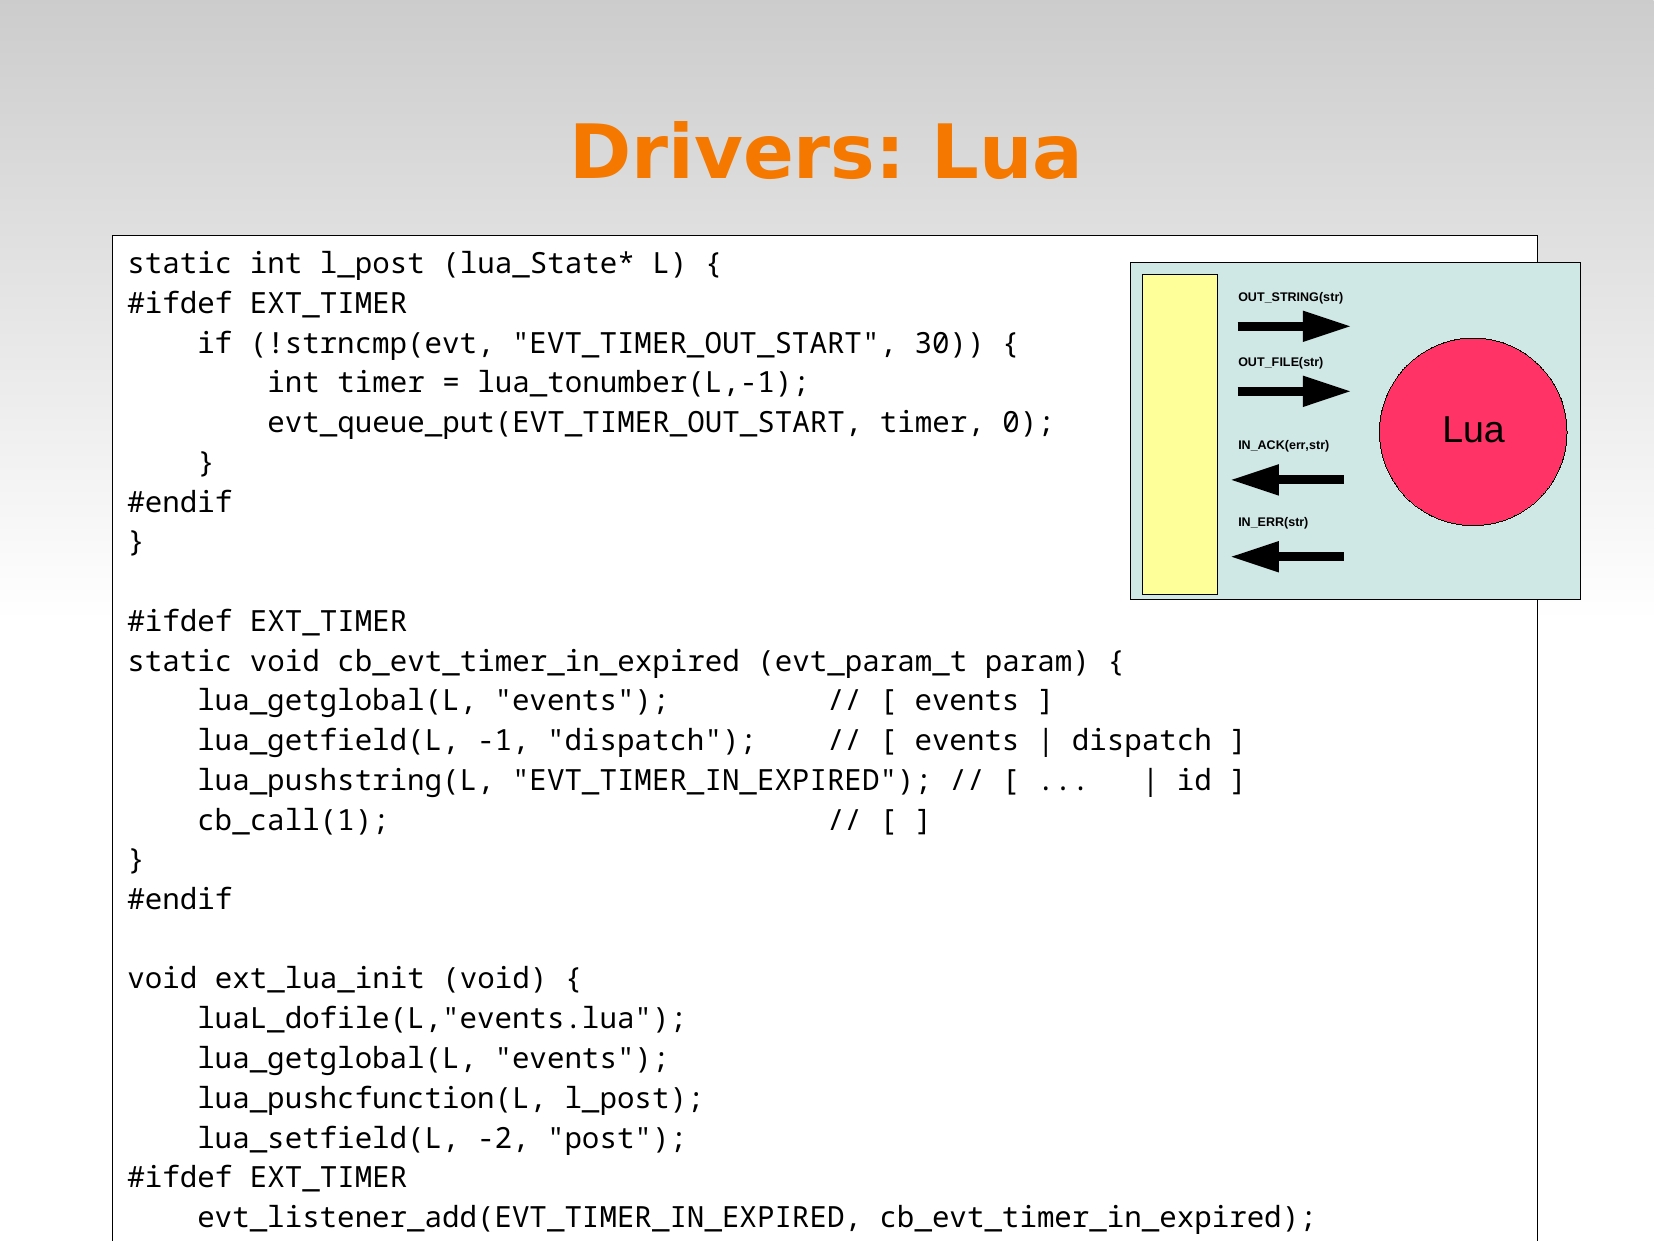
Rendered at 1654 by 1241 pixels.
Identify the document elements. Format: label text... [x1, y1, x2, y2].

text_box static int l_post (lua_State* L) { #ifdef EXT_TIMER if (!strncmp(evt, "EVT_TIMER_OUT_START", 30)) { int timer = lua_tonumber(L,-1); evt_queue_put(EVT_TIMER_OUT_START, timer, 0); } #endif } #ifdef EXT_TIMER static void cb_evt_timer_in_expired (evt_param_t param) { lua_getglobal(L, "events"); // [ events ] lua_getfield(L, -1, "dispatch"); // [ events | dispatch ] lua_pushstring(L, "EVT_TIMER_IN_EXPIRED"); // [ ... | id ] cb_call(1); // [ ] } #endif void ext_lua_init (void) { luaL_dofile(L,"events.lua"); lua_getglobal(L, "events"); lua_pushcfunction(L, l_post); lua_setfield(L, -2, "post"); #ifdef EXT_TIMER evt_listener_add(EVT_TIMER_IN_EXPIRED, cb_evt_timer_in_expired); #endif } [112, 235, 1538, 1169]
text_box IN_ERR(str) [1223, 507, 1374, 537]
text_box OUT_STRING(str) [1223, 282, 1374, 312]
text_box IN_ACK(err,str) [1223, 430, 1374, 460]
text_box OUT_FILE(str) [1223, 347, 1374, 377]
text_box [1130, 262, 1581, 600]
title Drivers: Lua [82, 49, 1571, 257]
text_box Lua [1427, 401, 1520, 459]
